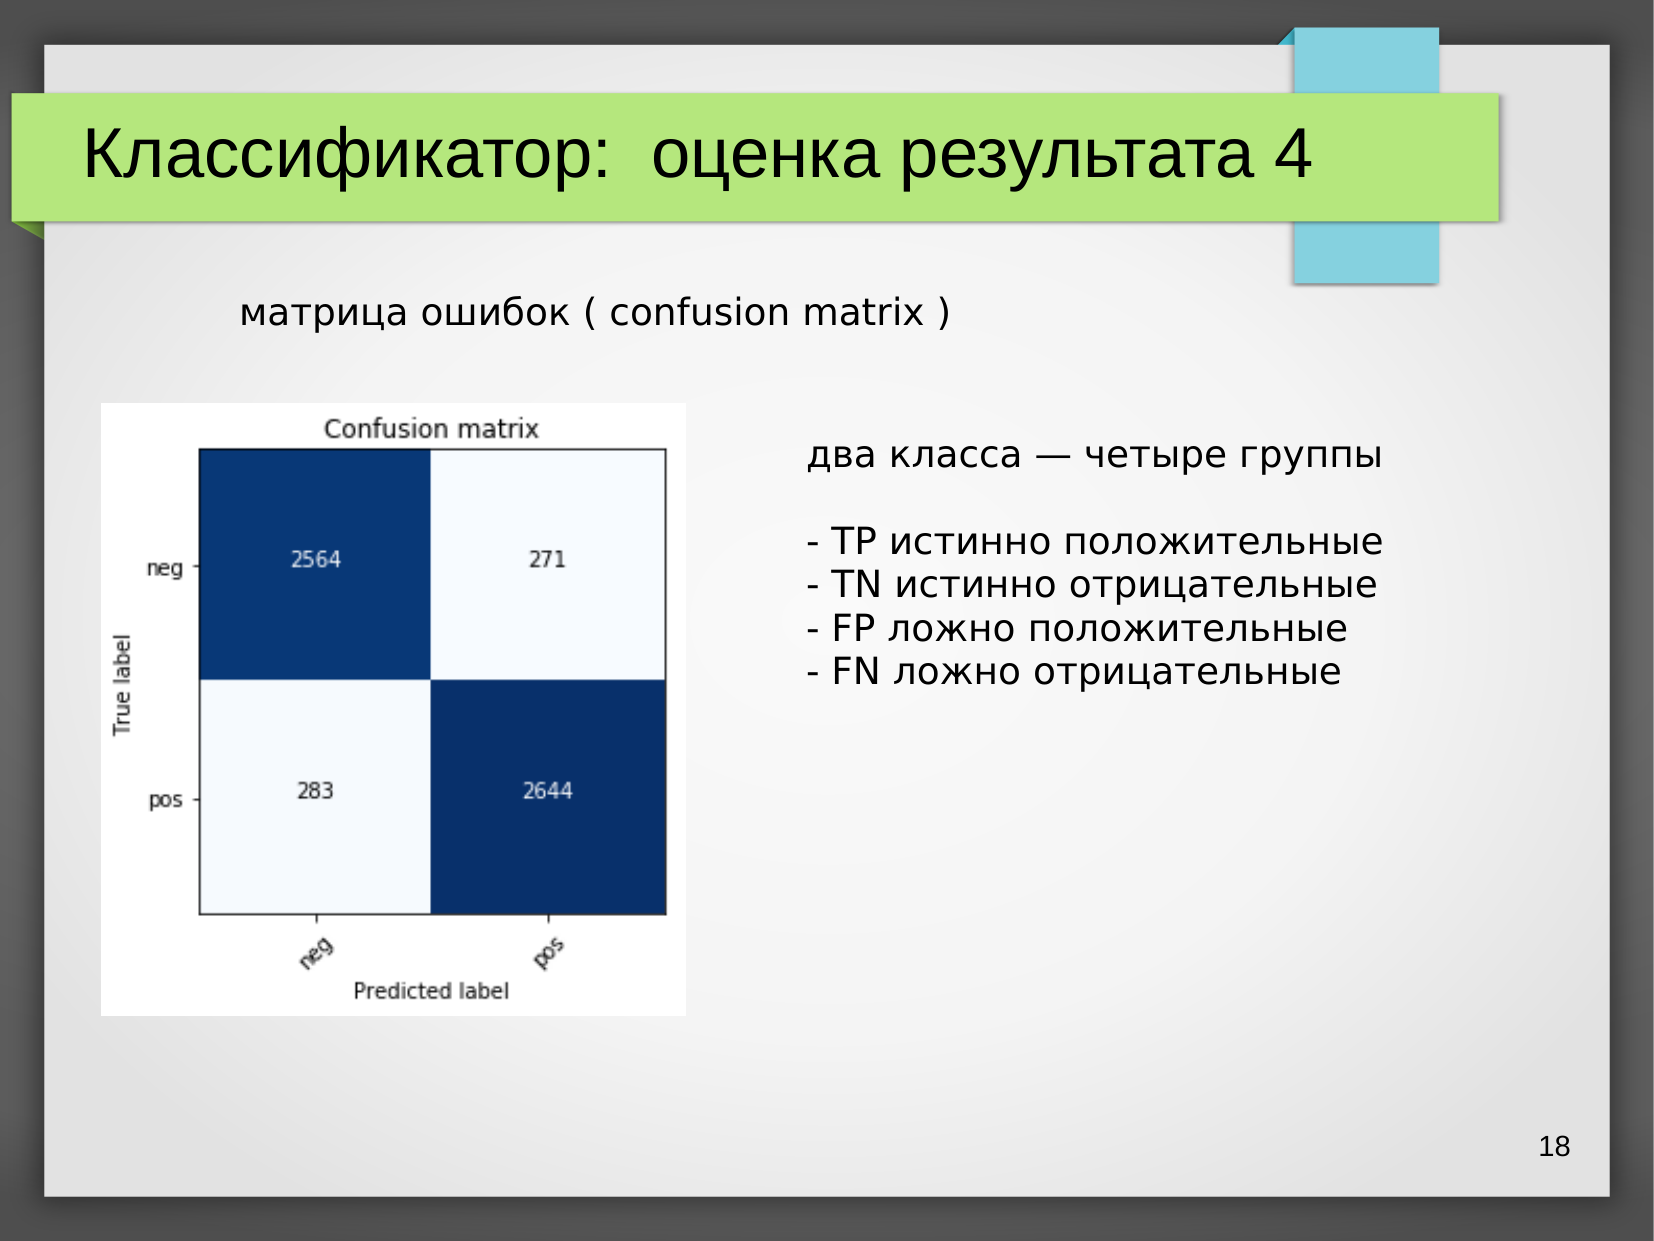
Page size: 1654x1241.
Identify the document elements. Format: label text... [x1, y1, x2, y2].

text_box матрица ошибок ( confusion matrix ) [224, 283, 969, 342]
title Классификатор: оценка результата 4 [82, 49, 1571, 257]
picture [0, 0, 1654, 1241]
text_box два класса — четыре группы - TP истинно положительные - TN истинно отрицательные - FP ложно положительные - FN ложно отрицательные [791, 425, 1501, 922]
